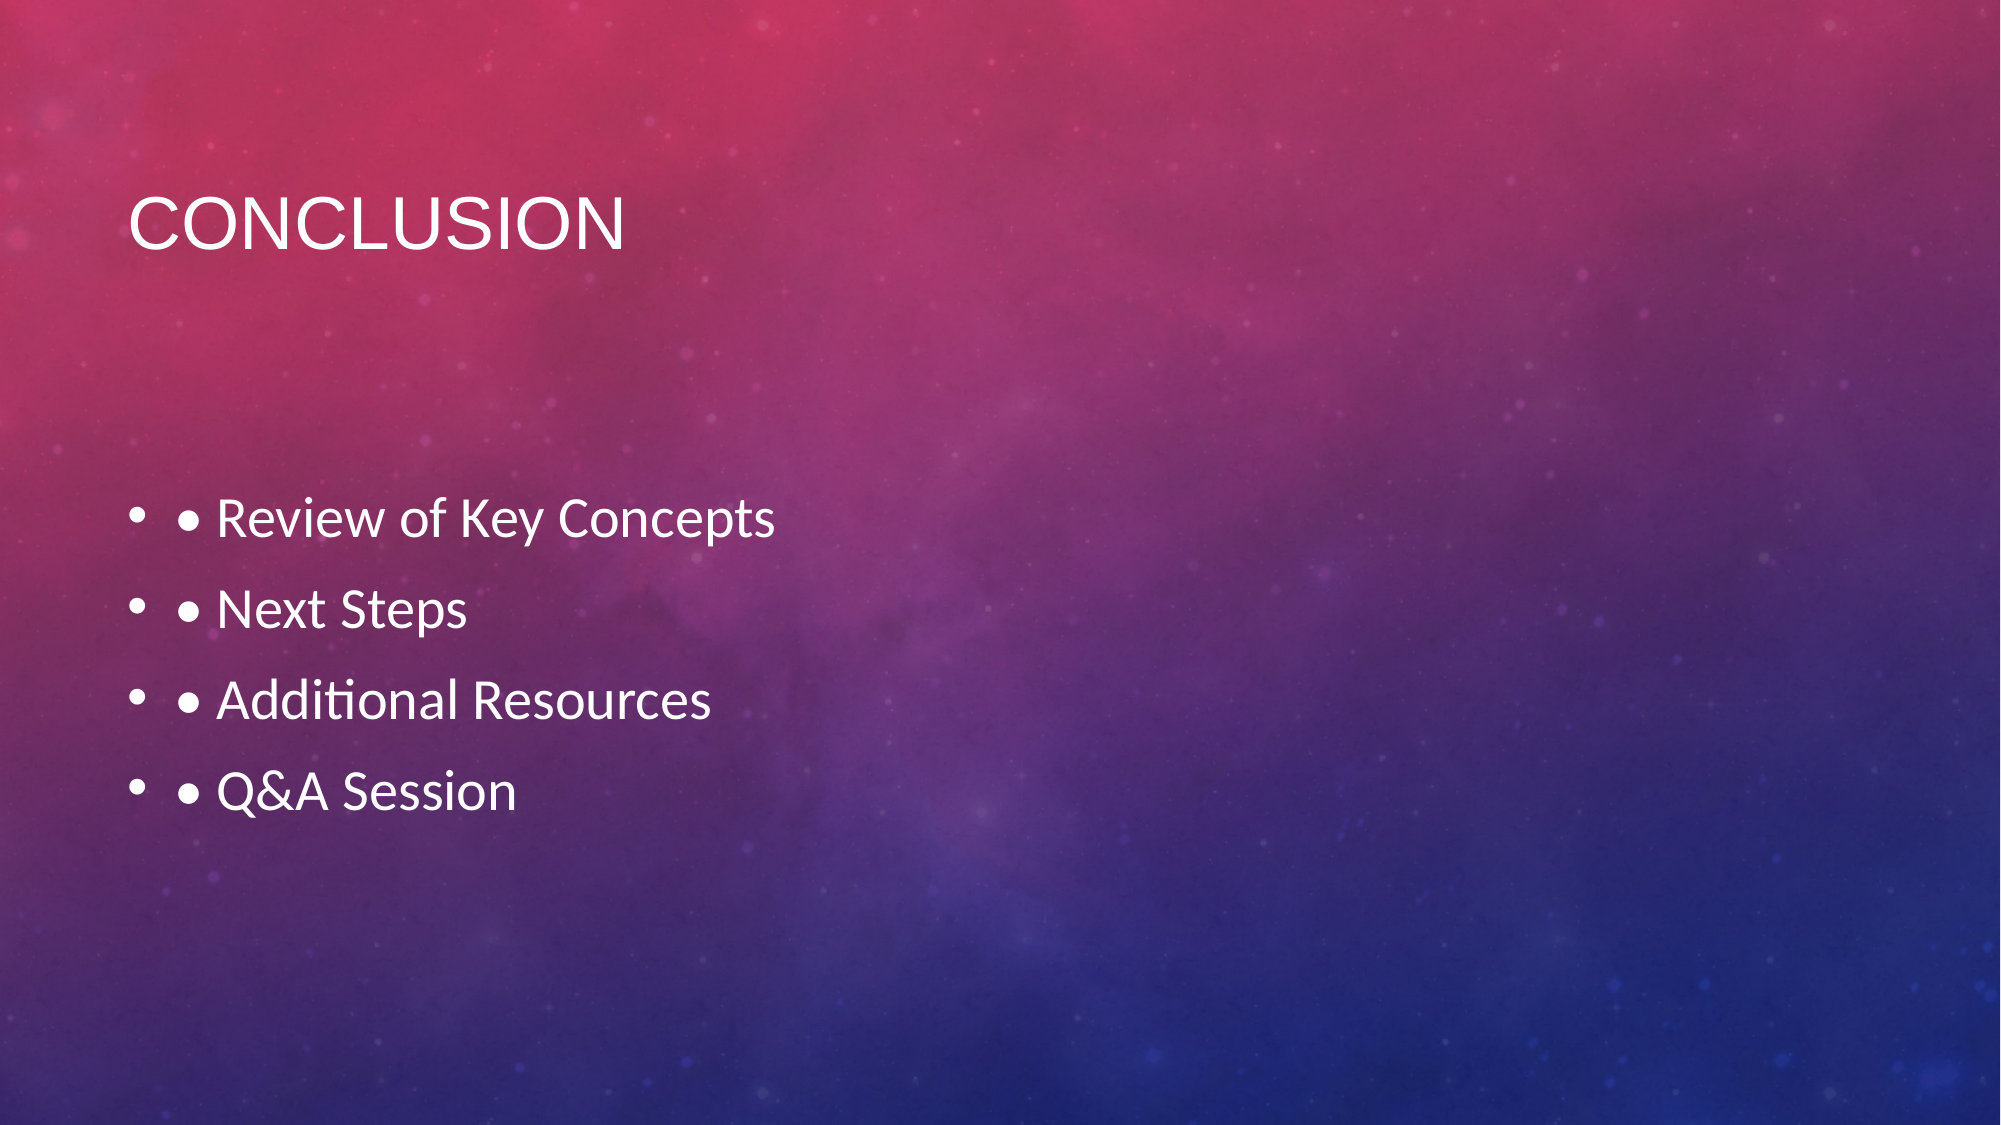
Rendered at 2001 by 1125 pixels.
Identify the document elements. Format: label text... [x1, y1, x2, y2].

title Conclusion [112, 99, 1775, 339]
picture [0, 0, 2001, 1125]
list • Review of Key Concepts • Next Steps • Additional Resources • Q&A Session [112, 351, 1775, 950]
